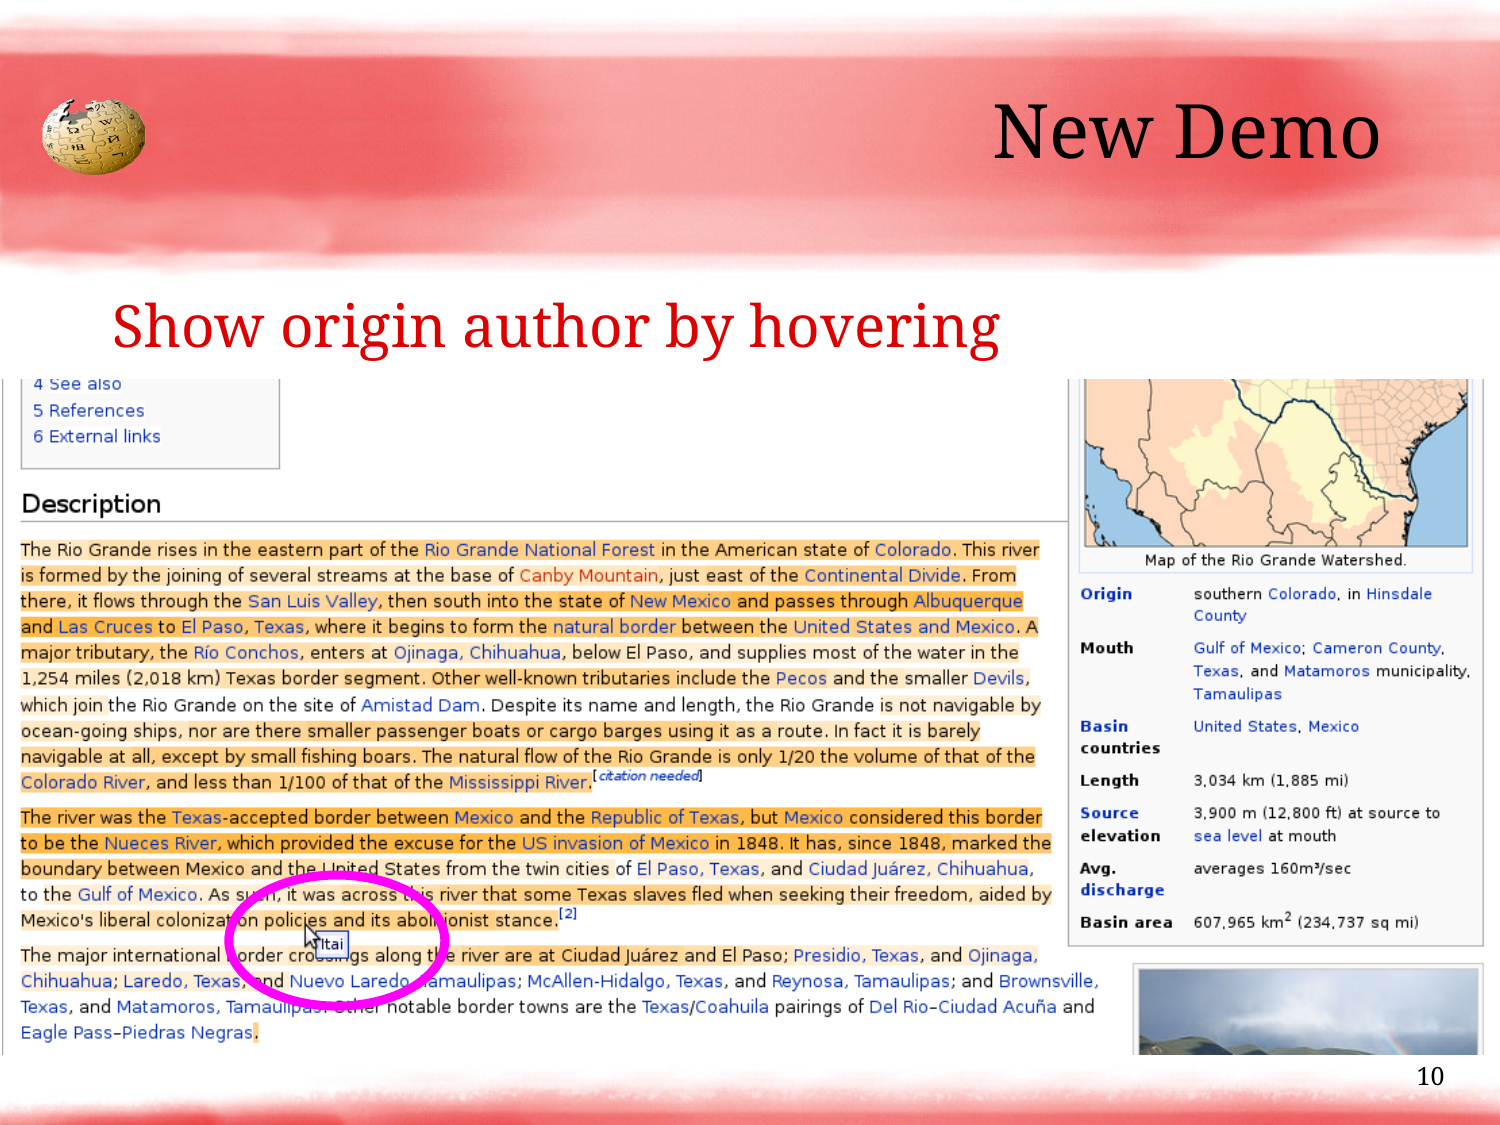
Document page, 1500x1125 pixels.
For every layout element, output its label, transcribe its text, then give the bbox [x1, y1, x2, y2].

list Show origin author by hovering [112, 287, 1383, 379]
title New Demo [112, 44, 1383, 214]
picture [0, 0, 1500, 1125]
